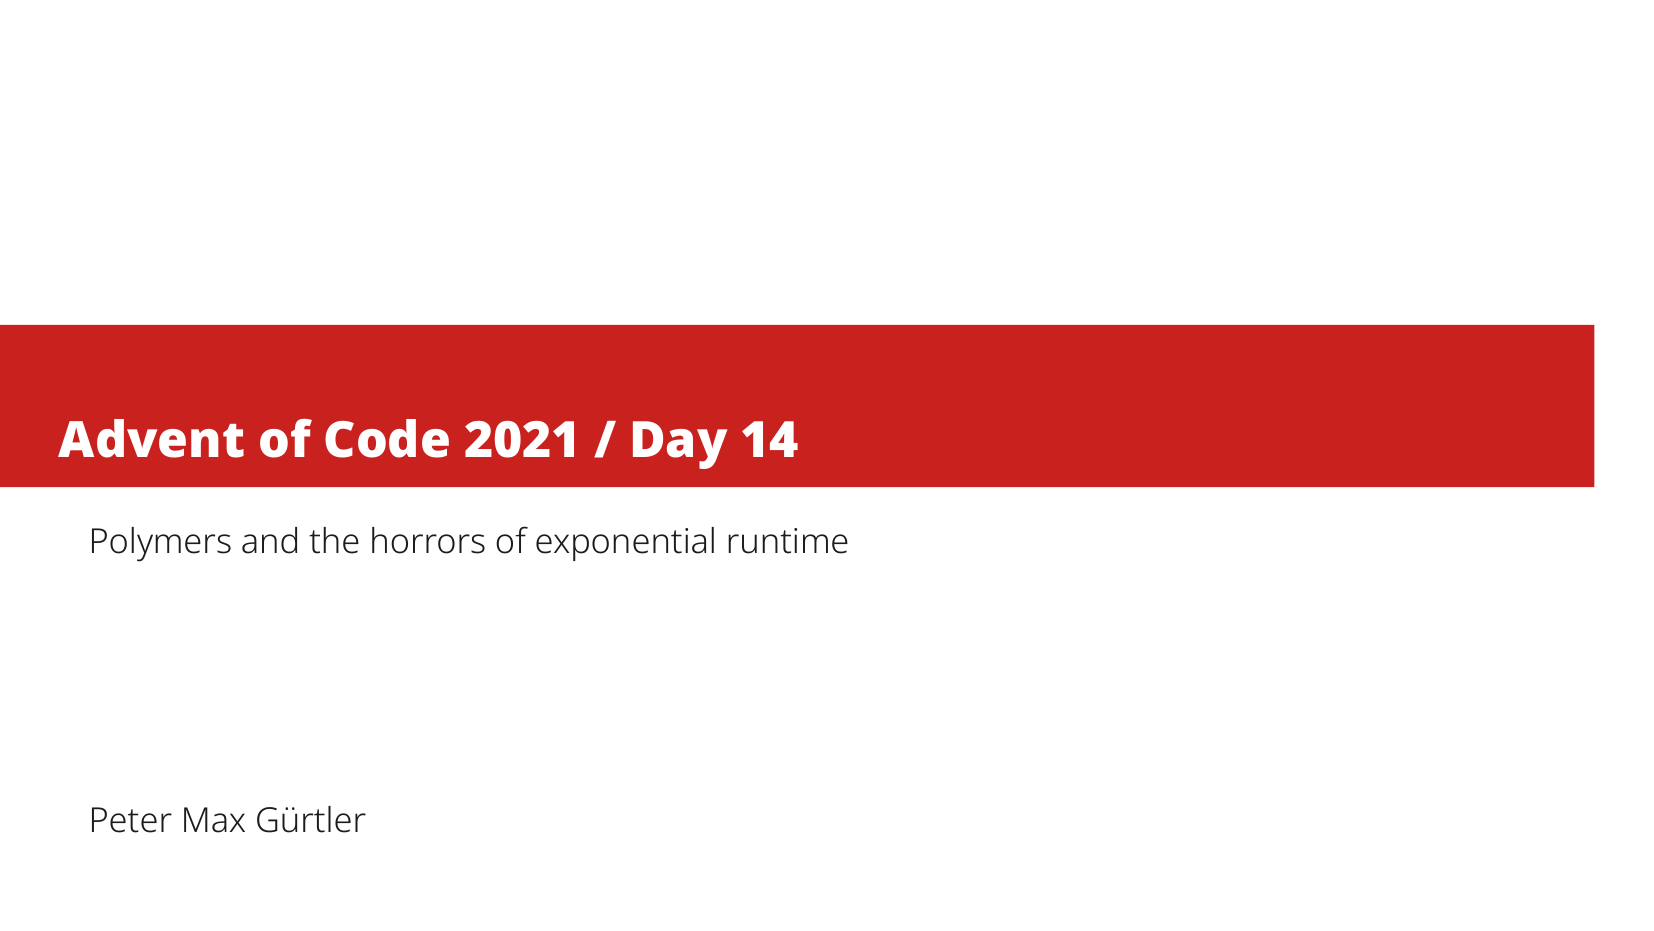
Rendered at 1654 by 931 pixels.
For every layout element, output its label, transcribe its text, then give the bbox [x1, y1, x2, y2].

title Advent of Code 2021 / Day 14 [59, 354, 1565, 473]
subtitle Polymers and the horrors of exponential runtime Peter Max Gürtler [88, 516, 1565, 827]
